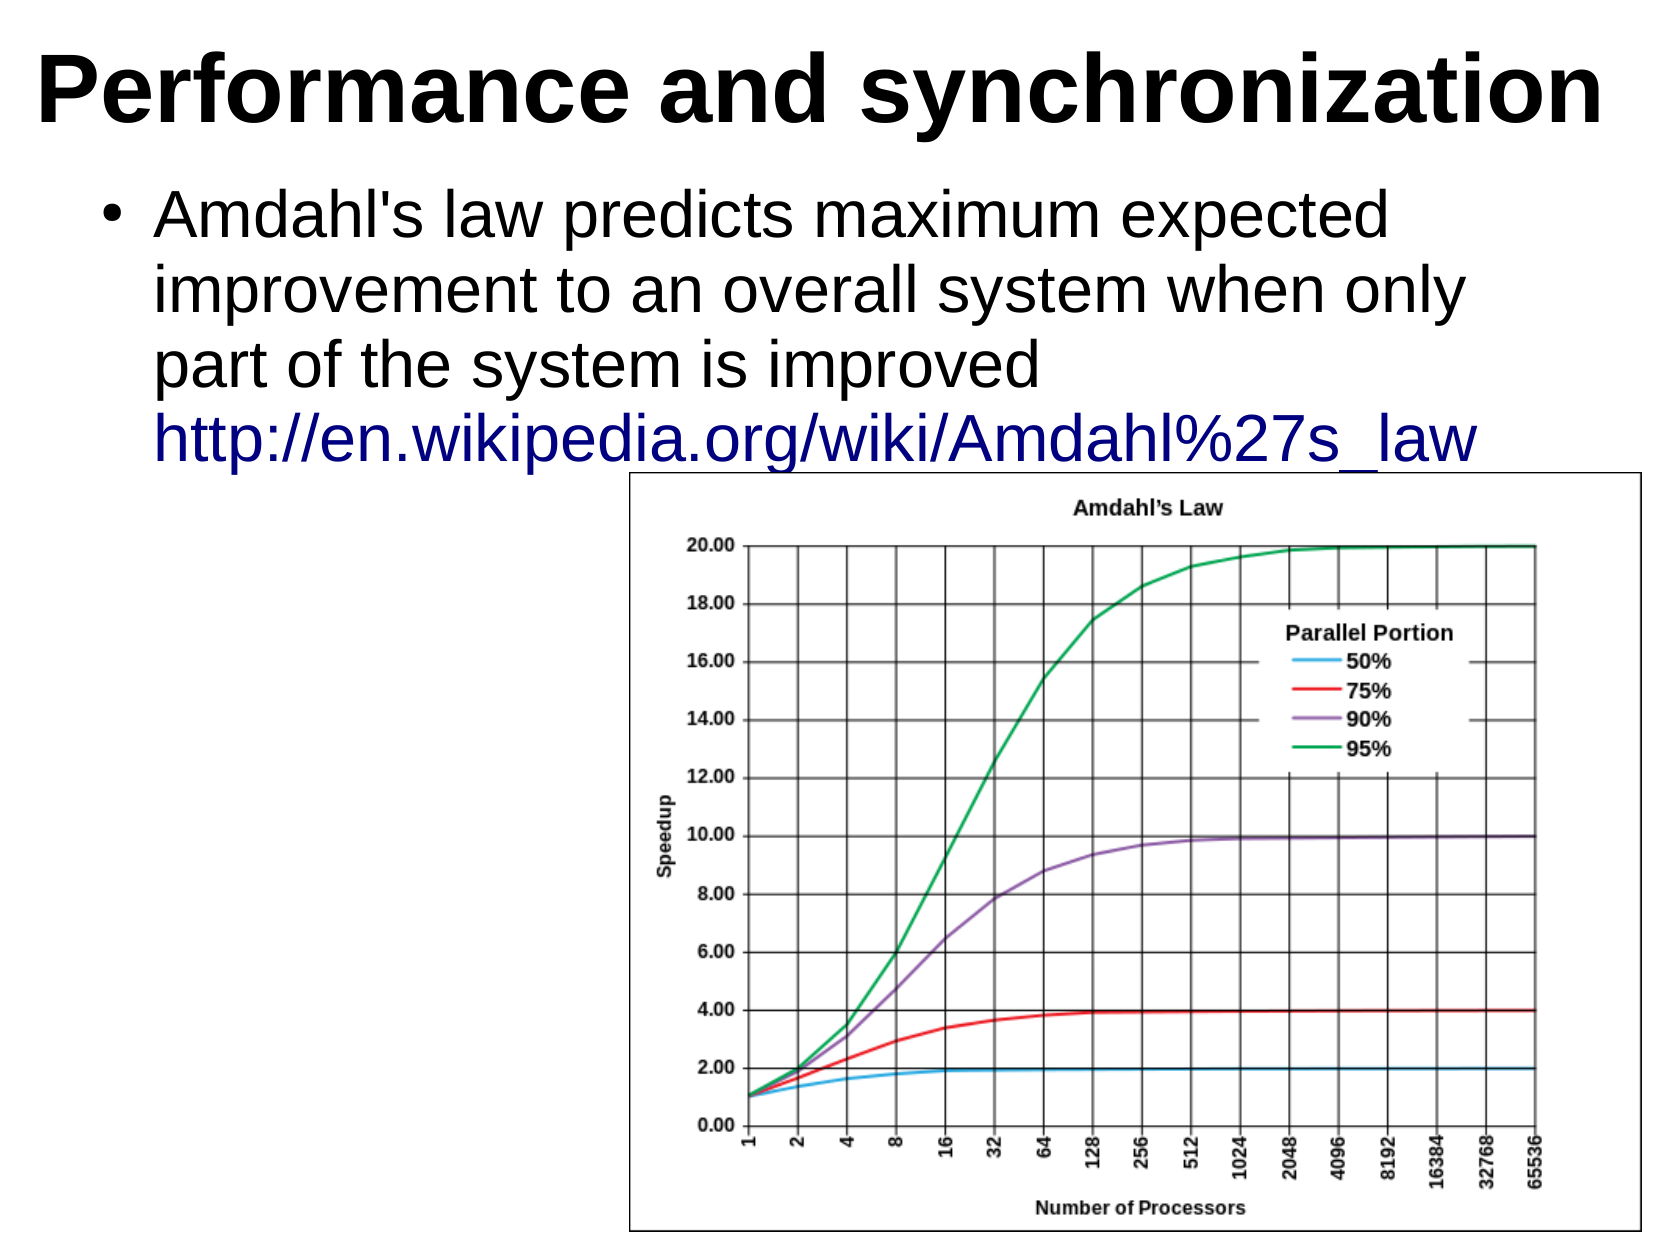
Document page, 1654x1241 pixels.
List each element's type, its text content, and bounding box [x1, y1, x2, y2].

list Amdahl's law predicts maximum expected improvement to an overall system when only part of the system is improved http://en.wikipedia.org/wiki/Amdahl%27s_law [82, 177, 1538, 591]
picture [629, 472, 1642, 1232]
title Performance and synchronization [23, 12, 1619, 166]
